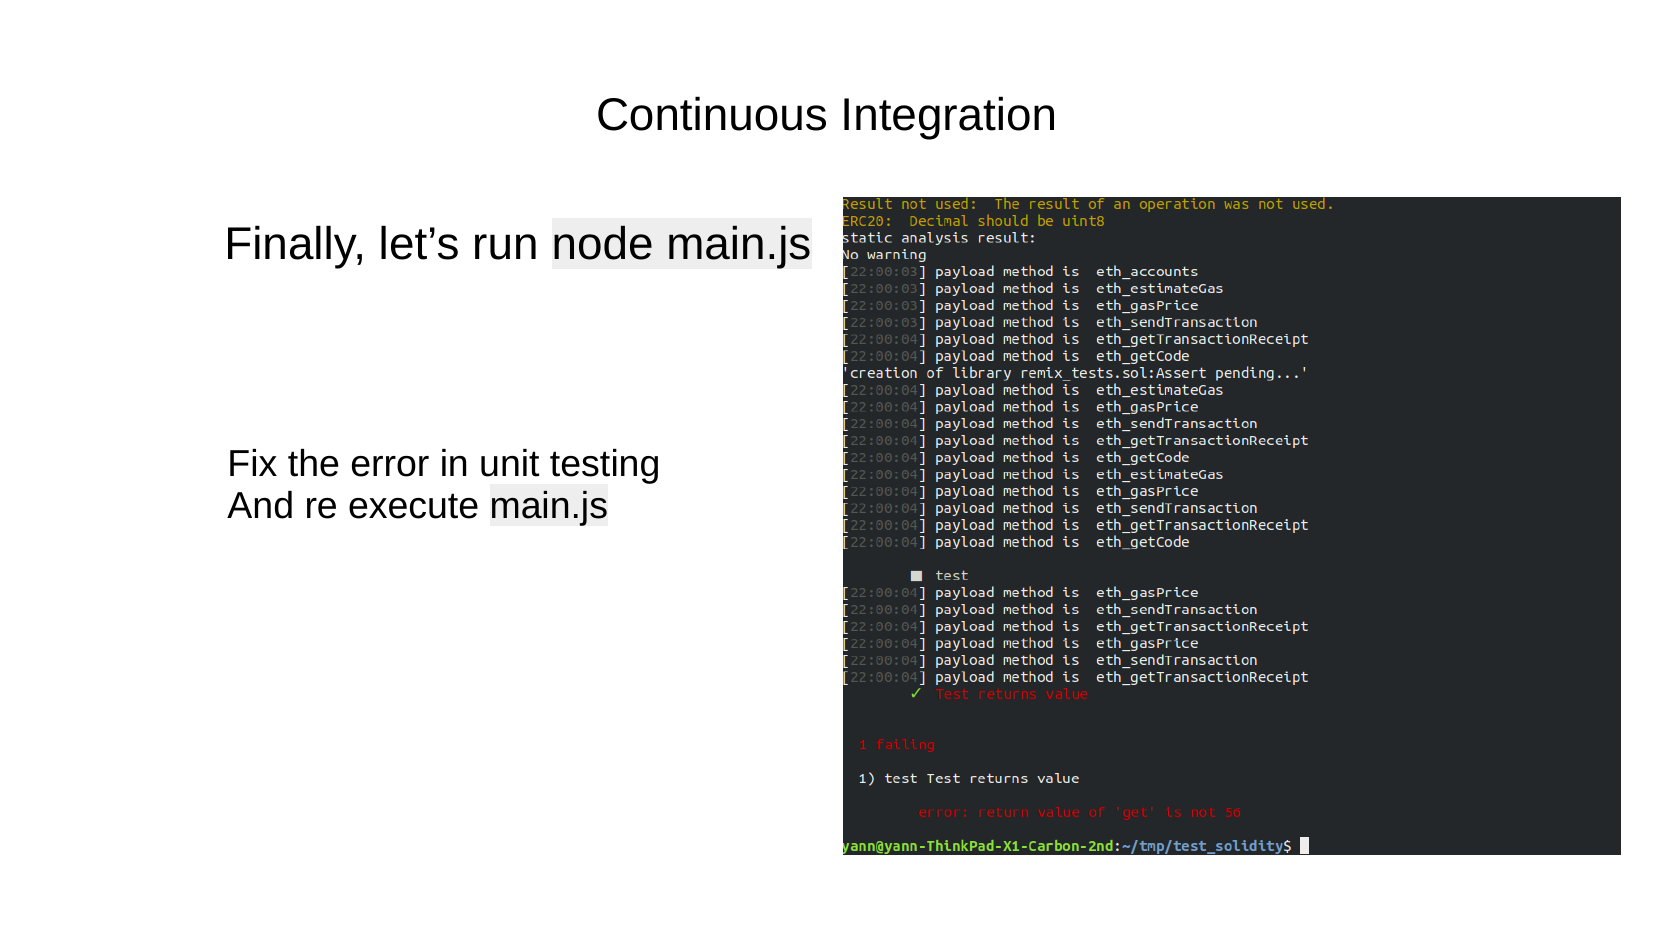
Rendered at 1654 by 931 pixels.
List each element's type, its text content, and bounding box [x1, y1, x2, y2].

title Continuous Integration [82, 37, 1571, 193]
text_box Fix the error in unit testing And re execute main.js [212, 434, 676, 534]
picture [843, 197, 1621, 856]
list Finally, let’s run node main.js [82, 217, 843, 758]
